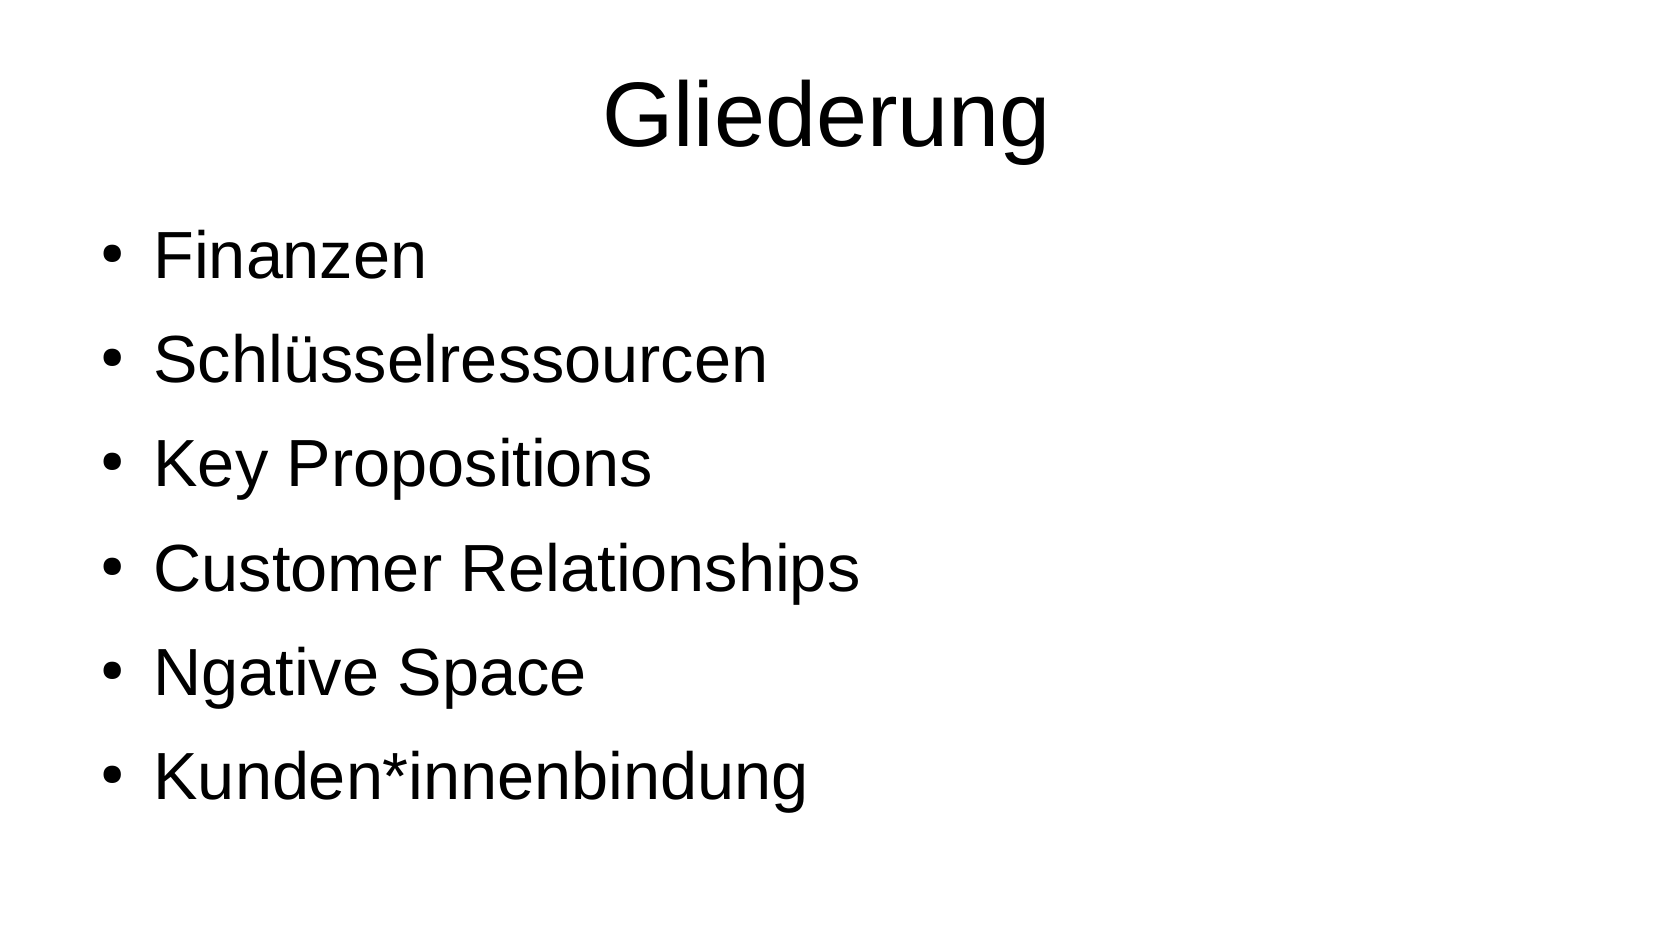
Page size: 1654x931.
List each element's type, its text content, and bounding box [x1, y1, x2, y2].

title Gliederung [82, 37, 1571, 193]
list Finanzen Schlüsselressourcen Key Propositions Customer Relationships Ngative Space Kunden*innenbindung [82, 217, 1571, 886]
